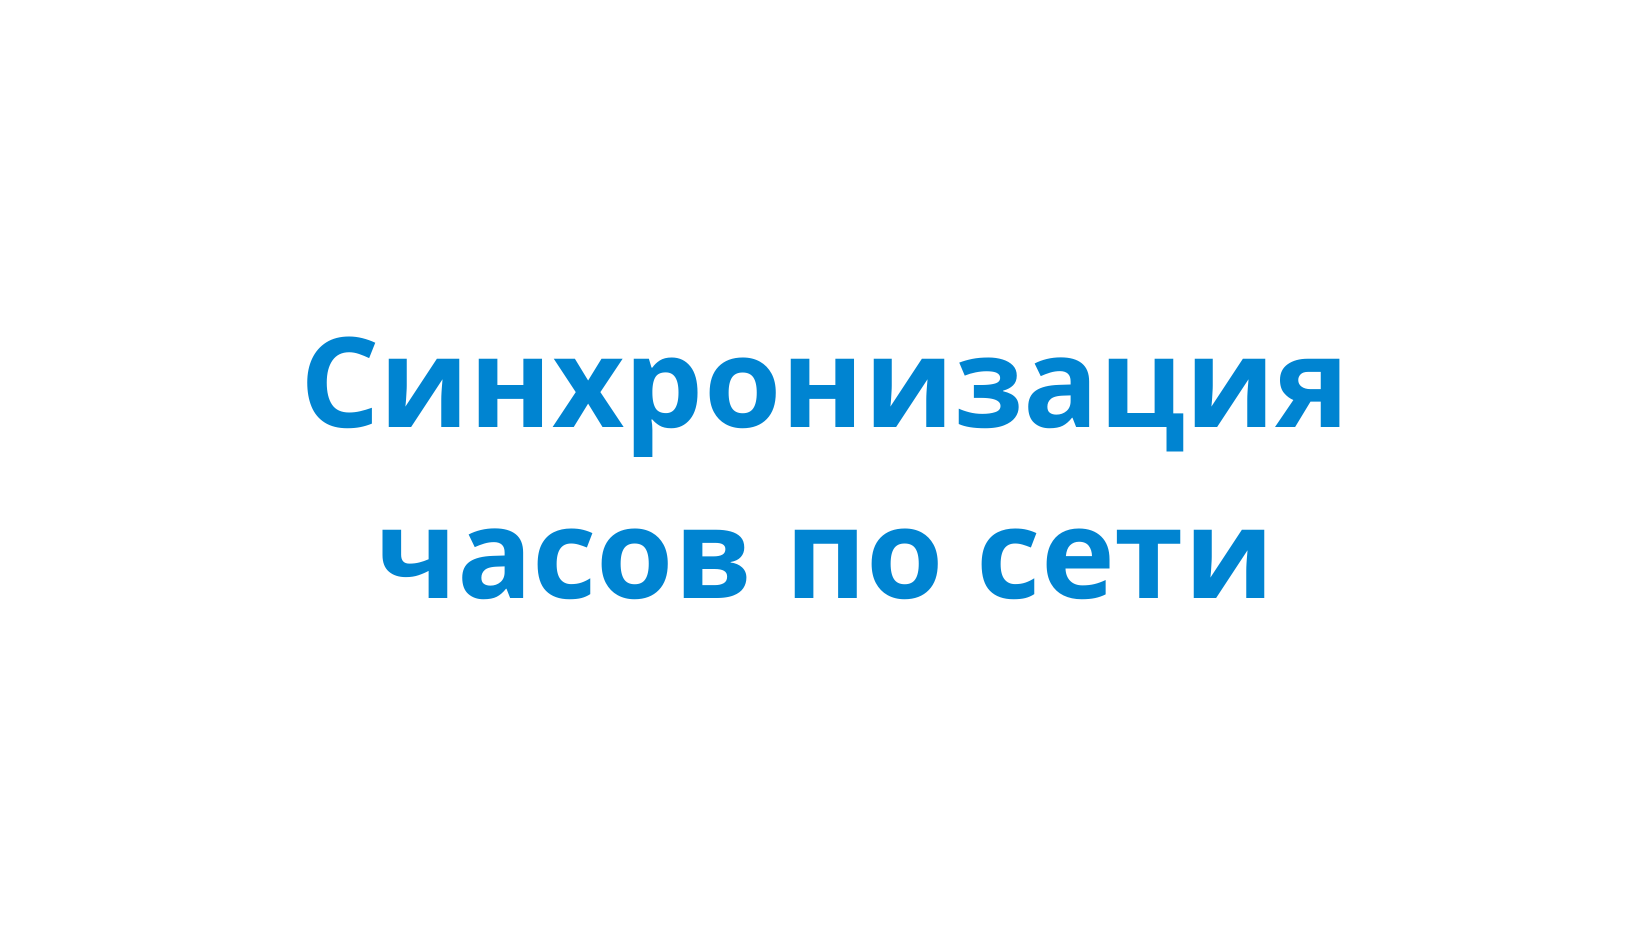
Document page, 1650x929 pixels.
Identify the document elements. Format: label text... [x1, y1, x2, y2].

subtitle Синхронизация часов по сети [0, 0, 1650, 929]
